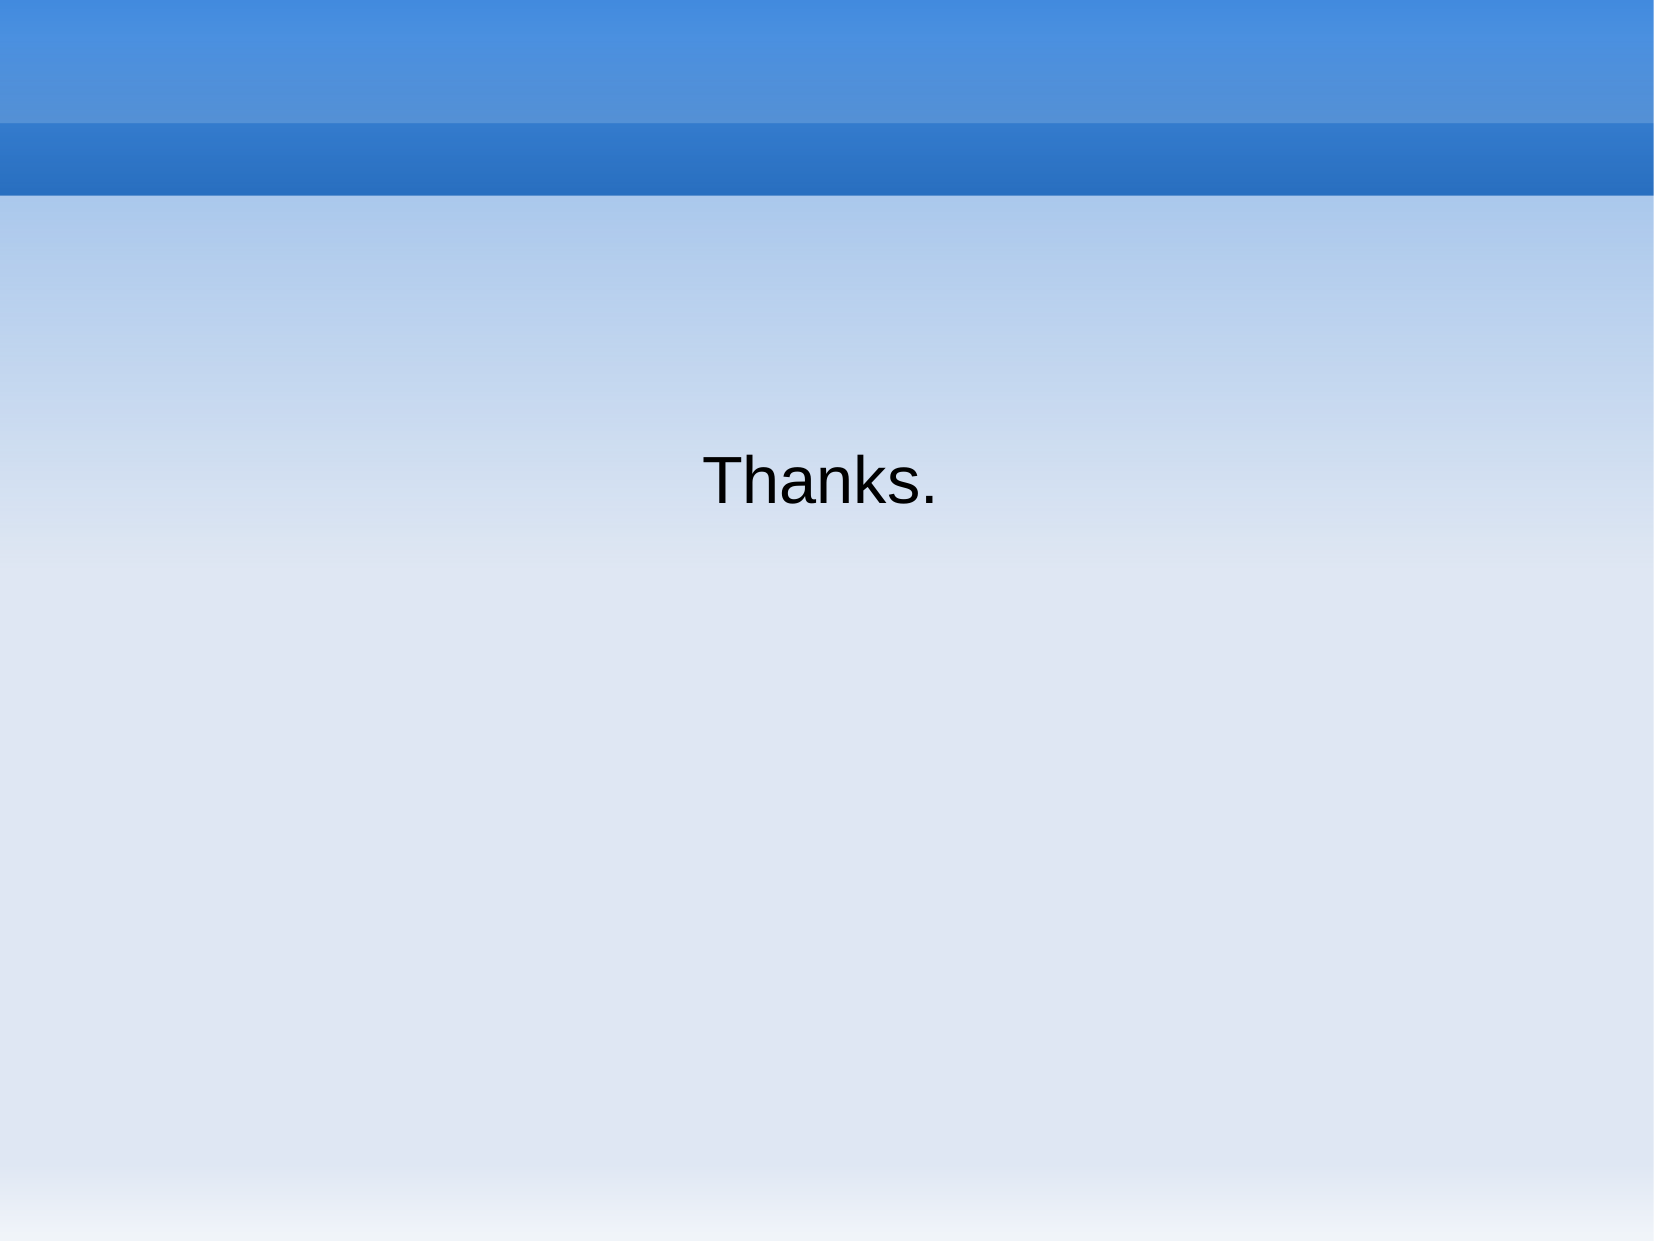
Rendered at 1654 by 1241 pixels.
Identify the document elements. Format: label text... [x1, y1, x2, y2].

subtitle Thanks. [76, 0, 1565, 1109]
picture [0, 0, 1654, 1241]
